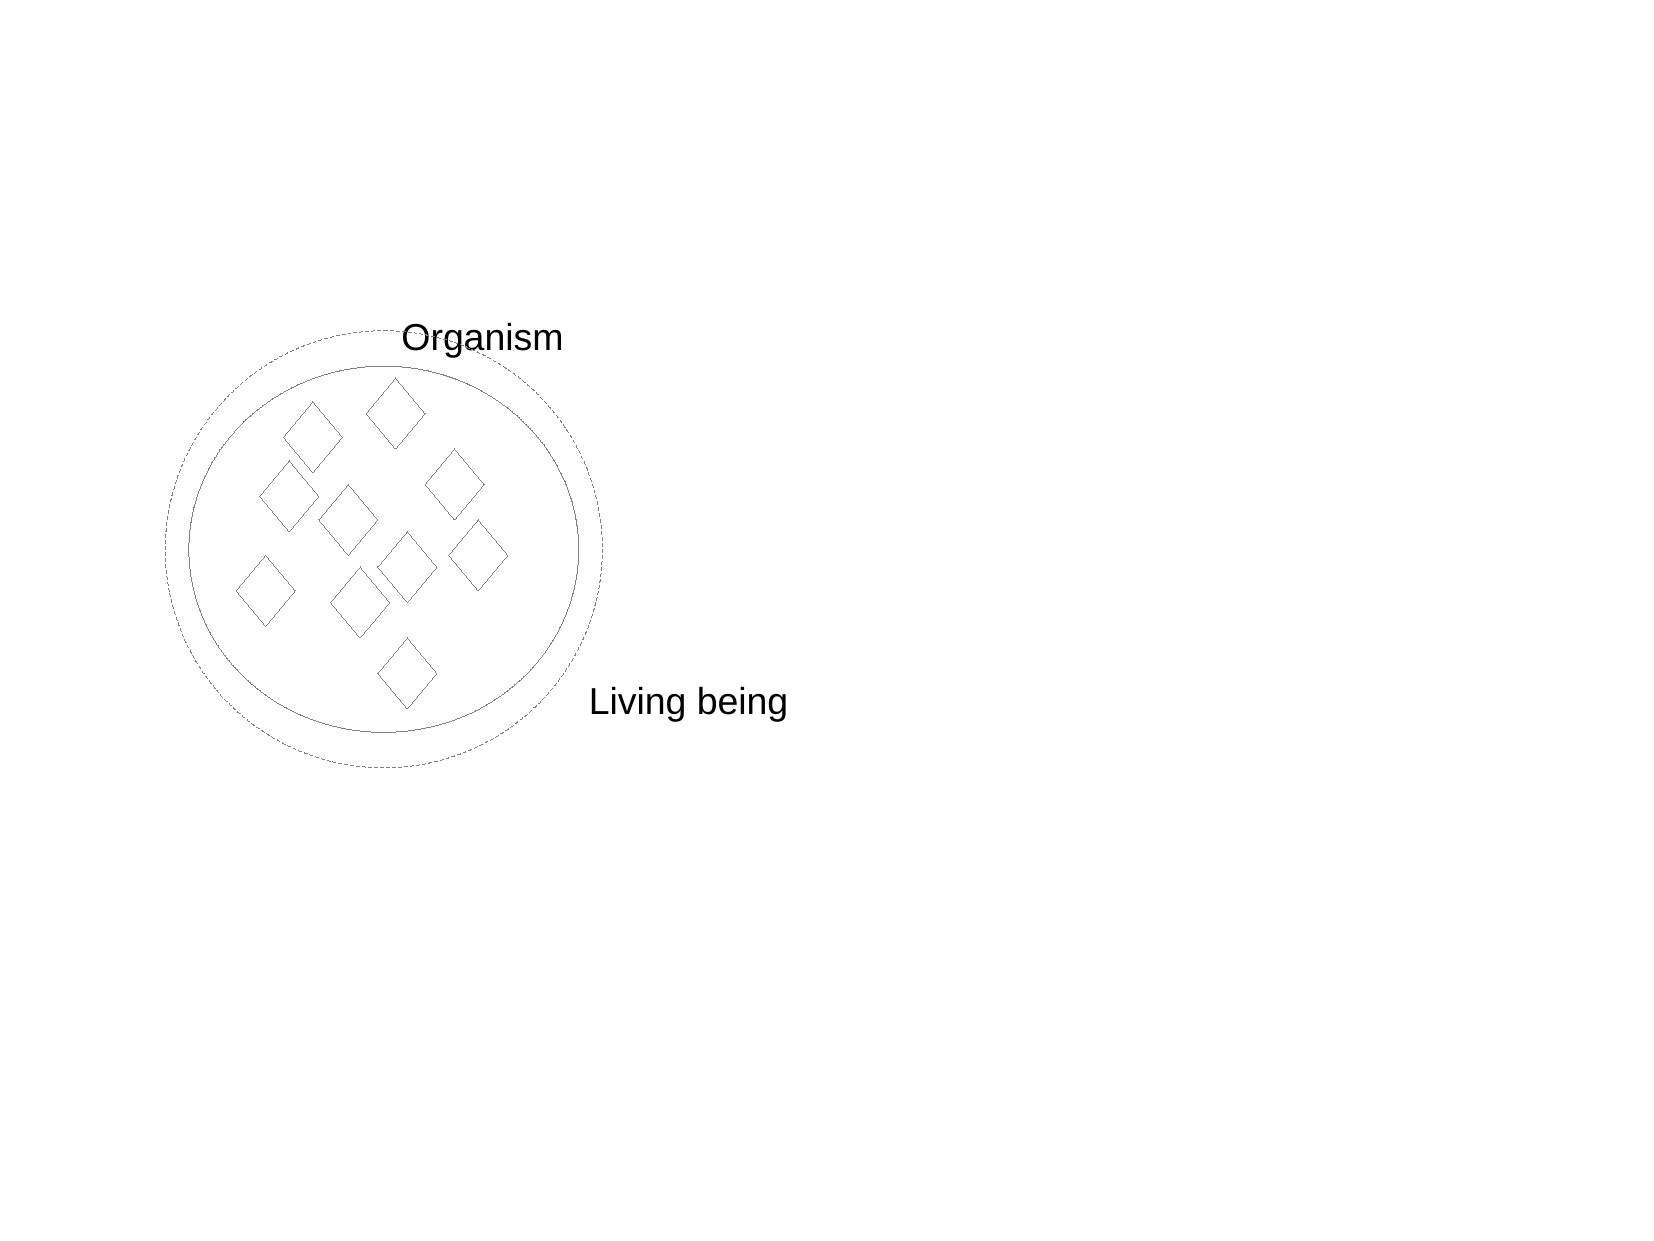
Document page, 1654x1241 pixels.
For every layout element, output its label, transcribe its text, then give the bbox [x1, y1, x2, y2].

text_box Living being [574, 673, 804, 731]
text_box Organism [386, 309, 579, 367]
